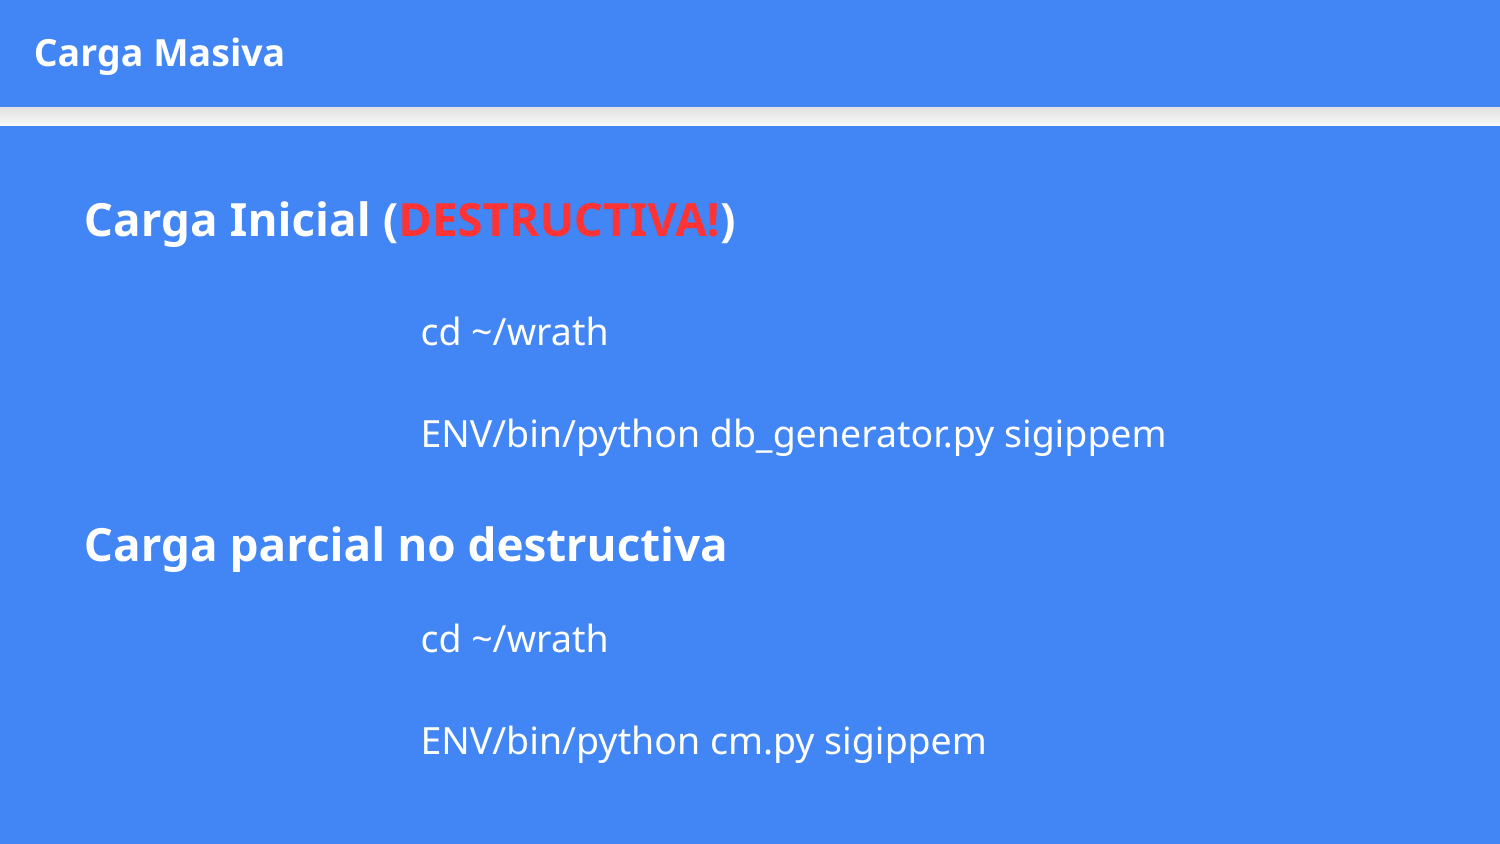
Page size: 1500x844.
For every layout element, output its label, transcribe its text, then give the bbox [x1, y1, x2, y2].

text_box cd ~/wrath ENV/bin/python db_generator.py sigippem [405, 298, 1427, 466]
text_box cd ~/wrath ENV/bin/python cm.py sigippem [405, 605, 1427, 765]
text_box Carga parcial no destructiva [69, 504, 1091, 594]
title Carga Masiva [33, 2, 1482, 102]
text_box Carga Inicial (DESTRUCTIVA!) [69, 180, 1090, 274]
